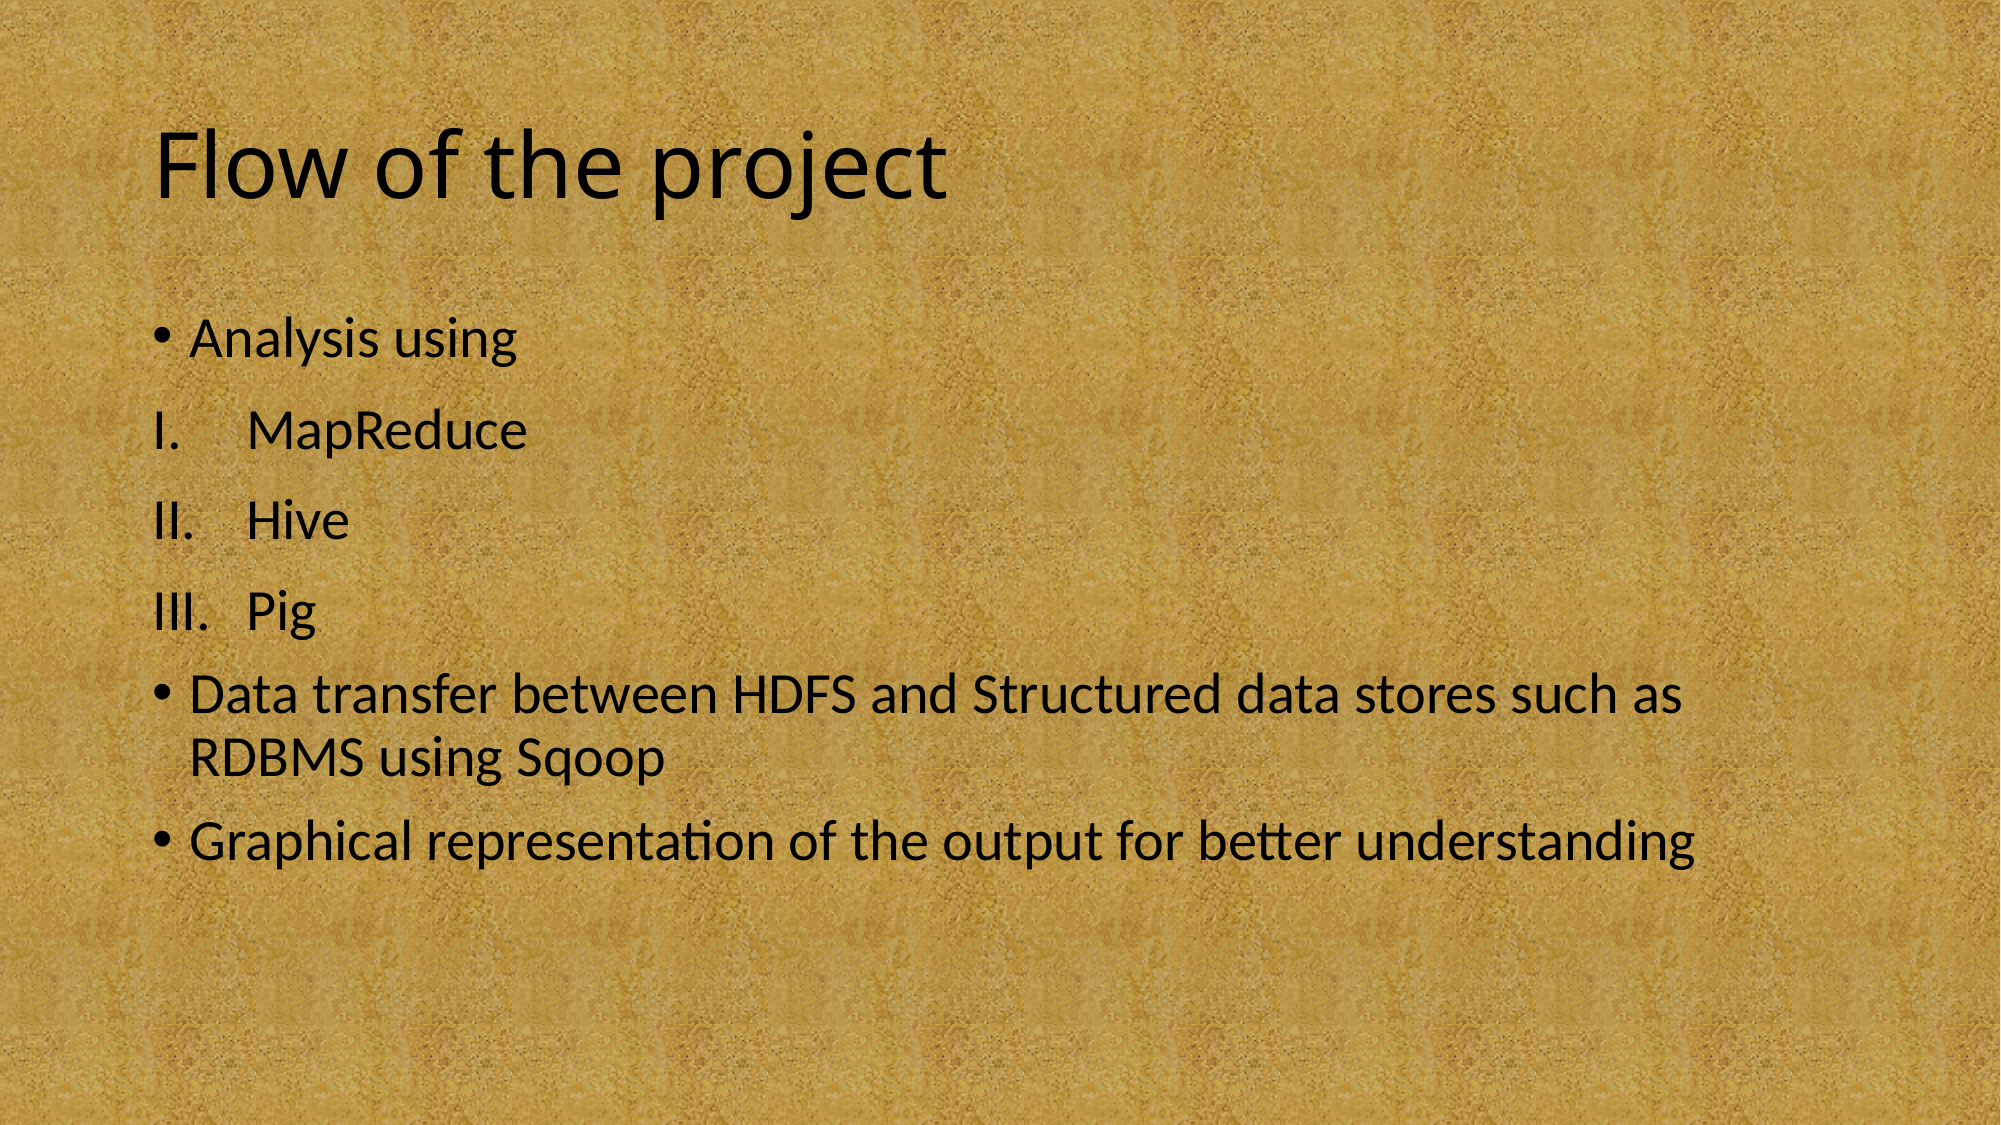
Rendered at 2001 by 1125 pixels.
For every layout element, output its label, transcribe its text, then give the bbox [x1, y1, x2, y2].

title Flow of the project [137, 59, 1863, 278]
picture [0, 0, 2001, 1125]
list Analysis using MapReduce Hive Pig Data transfer between HDFS and Structured data stores such as RDBMS using Sqoop Graphical representation of the output for better understanding [137, 299, 1863, 1014]
